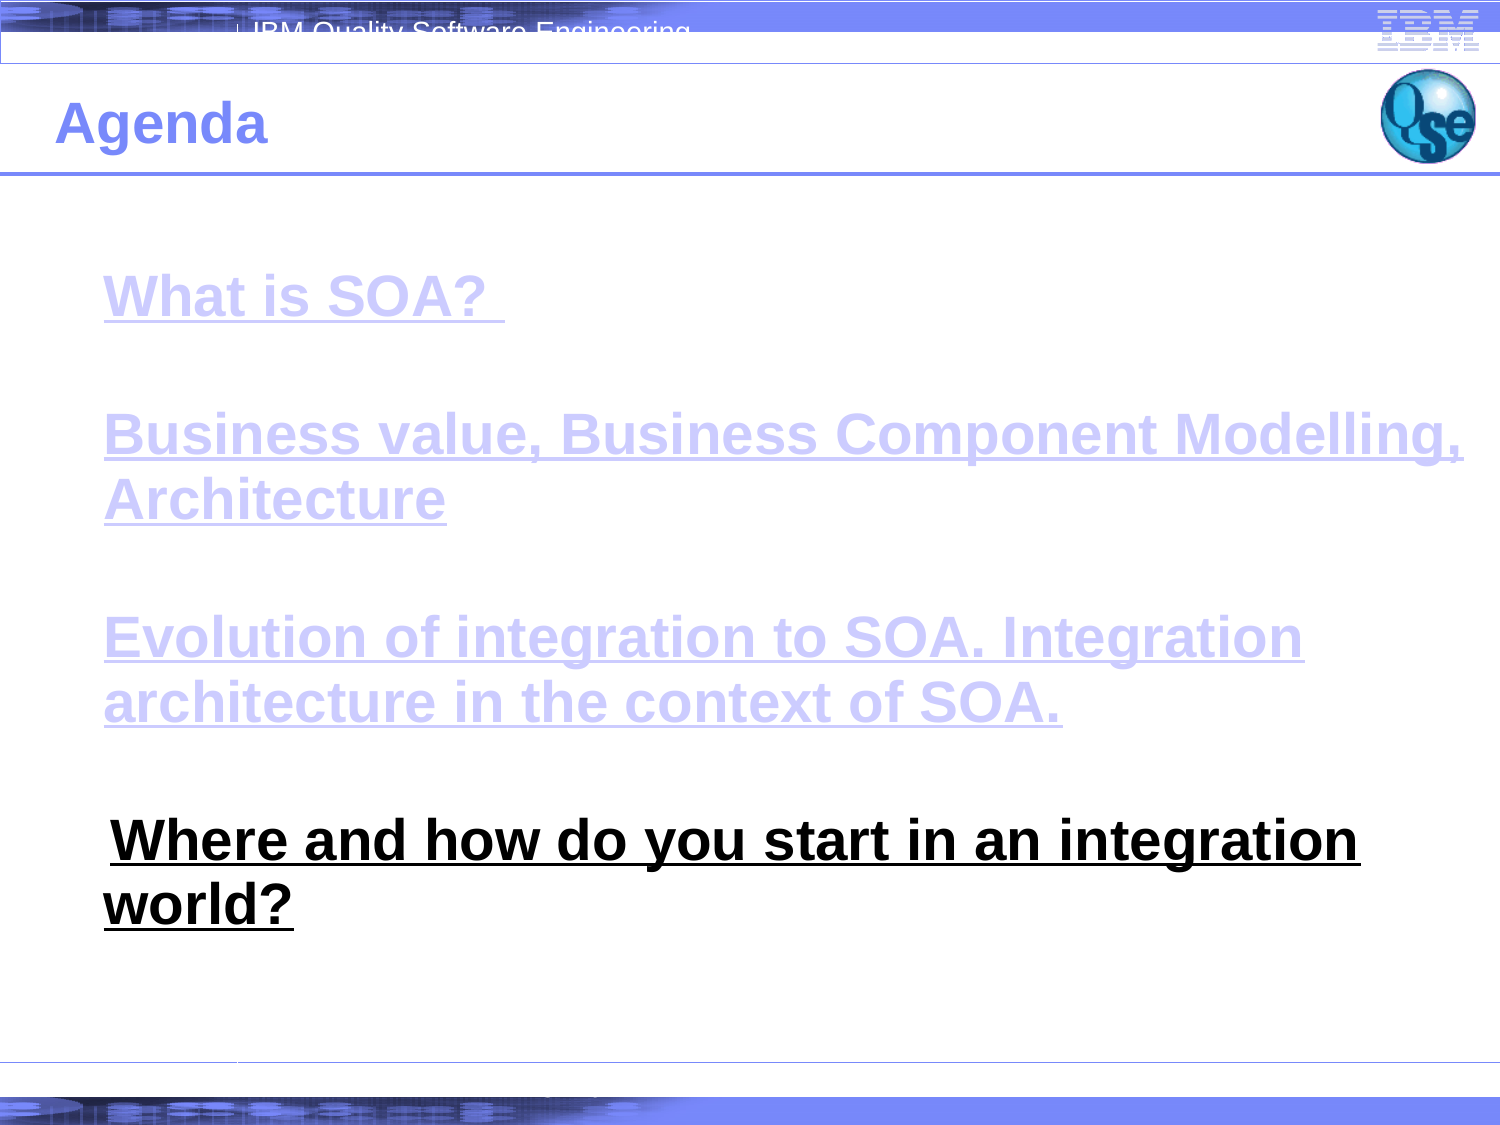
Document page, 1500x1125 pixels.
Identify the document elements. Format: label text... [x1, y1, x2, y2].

picture [1376, 64, 1482, 170]
title Agenda [39, 88, 1301, 171]
list What is SOA? Business value, Business Component Modelling, Architecture Evolution of integration to SOA. Integration architecture in the context of SOA. Where and how do you start in an integration world? [51, 255, 1500, 956]
picture [1, 1, 1500, 63]
picture [0, 1063, 1500, 1125]
